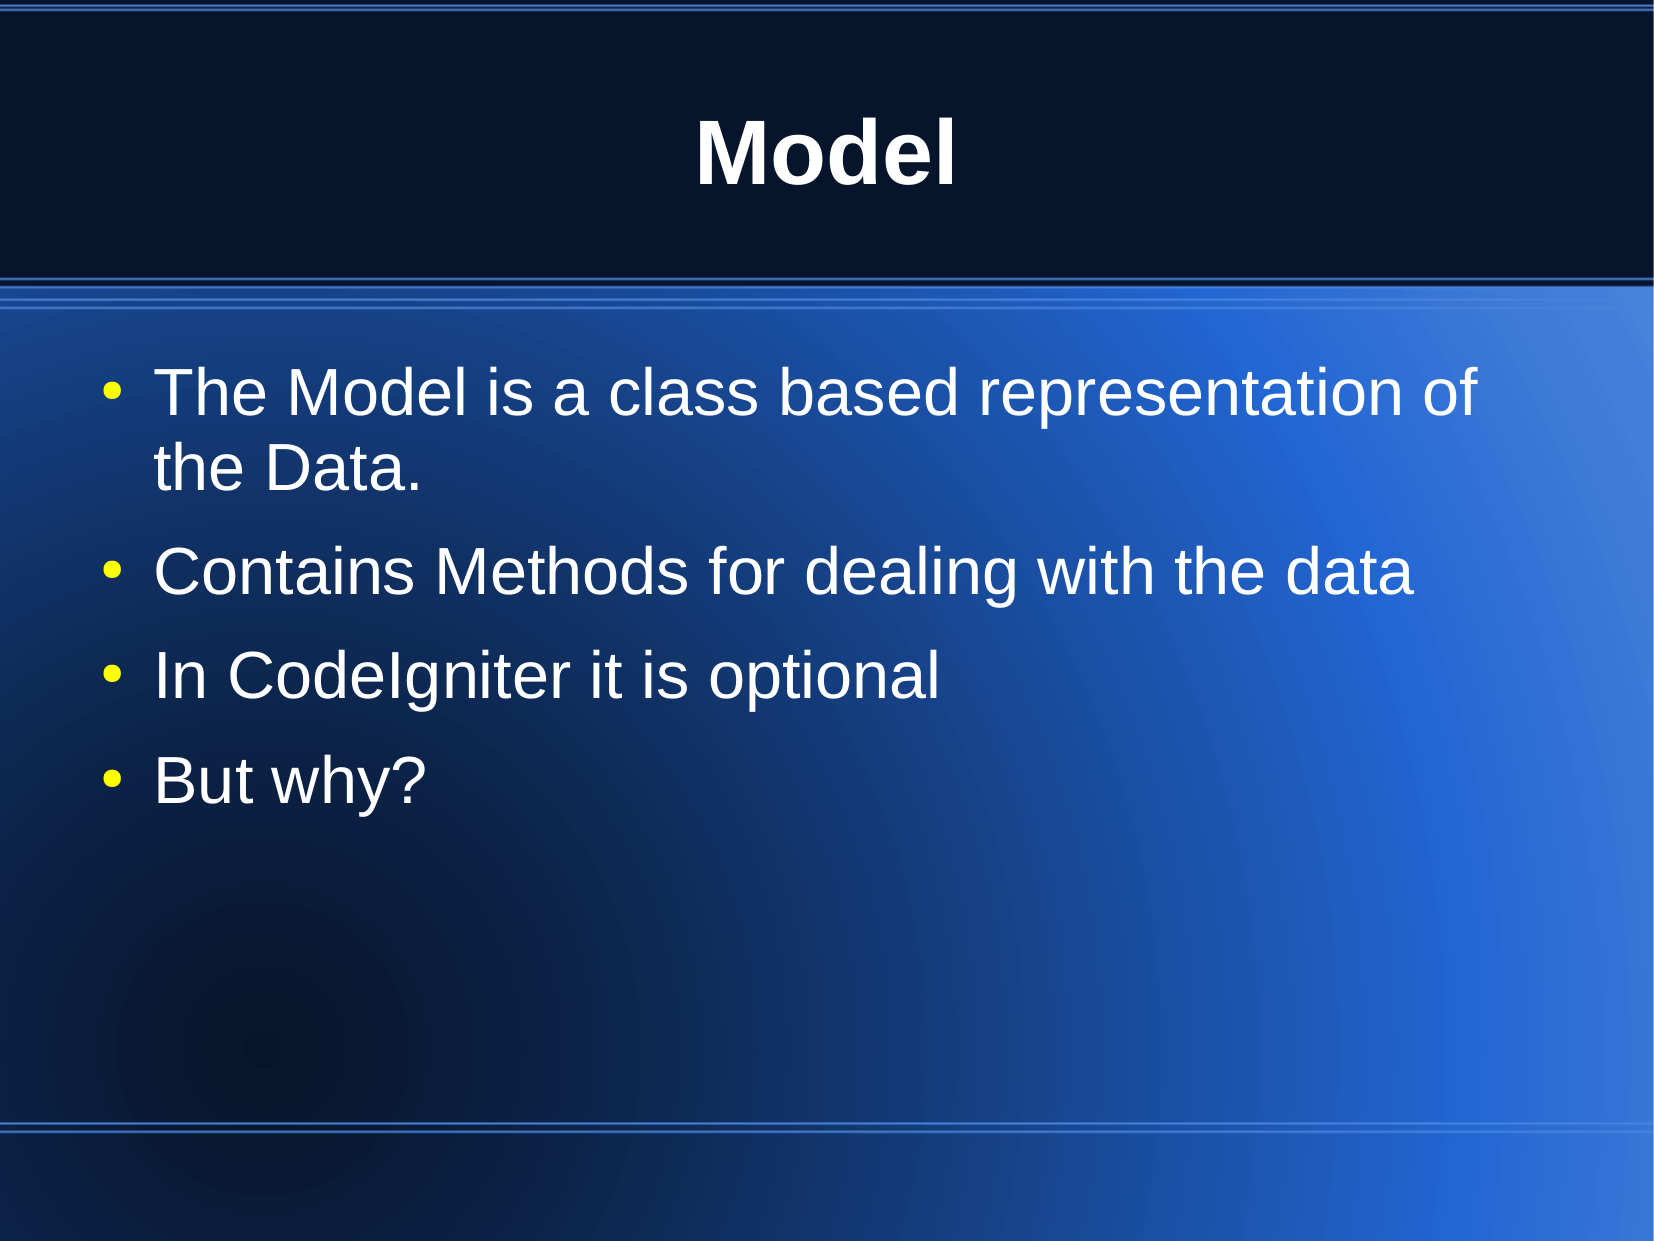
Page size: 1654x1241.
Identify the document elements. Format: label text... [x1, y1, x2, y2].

picture [0, 0, 1654, 1241]
title Model [82, 49, 1571, 257]
list The Model is a class based representation of the Data. Contains Methods for dealing with the data In CodeIgniter it is optional But why? [82, 355, 1571, 1174]
